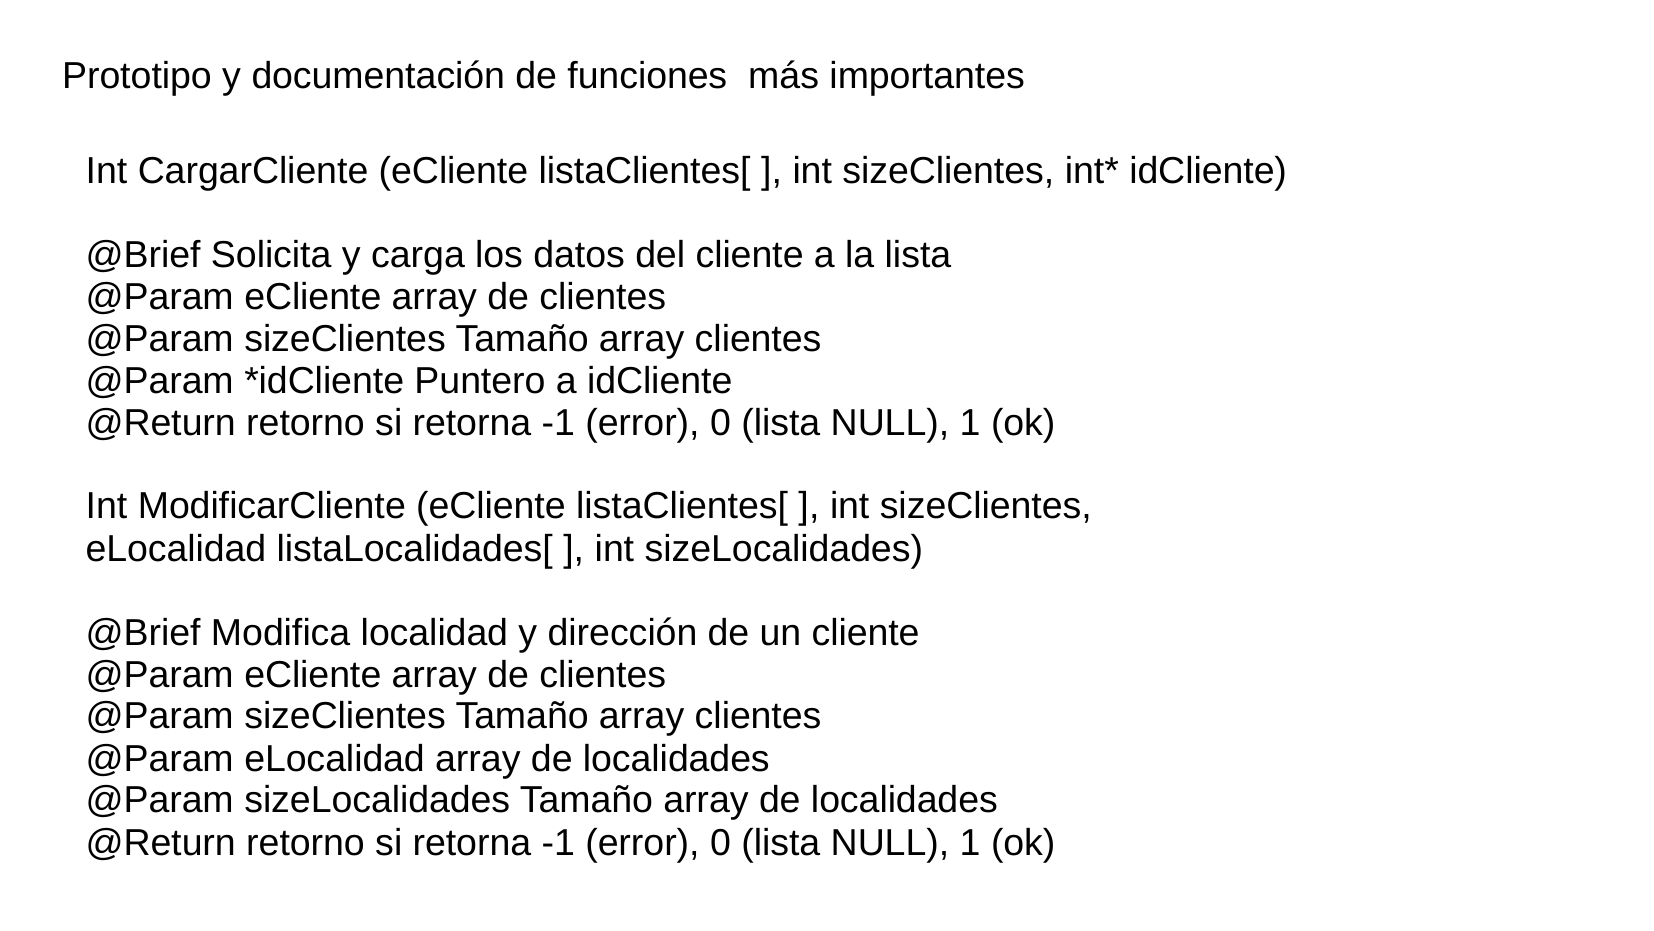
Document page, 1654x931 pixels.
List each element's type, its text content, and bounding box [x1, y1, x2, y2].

text_box Prototipo y documentación de funciones más importantes [47, 47, 1548, 105]
text_box Int CargarCliente (eCliente listaClientes[ ], int sizeClientes, int* idCliente) @Brief Solicita y carga los datos del cliente a la lista @Param eCliente array de clientes @Param sizeClientes Tamaño array clientes @Param *idCliente Puntero a idCliente @Return retorno si retorna -1 (error), 0 (lista NULL), 1 (ok) Int ModificarCliente (eCliente listaClientes[ ], int sizeClientes, eLocalidad listaLocalidades[ ], int sizeLocalidades) @Brief Modifica localidad y dirección de un cliente @Param eCliente array de clientes @Param sizeClientes Tamaño array clientes @Param eLocalidad array de localidades @Param sizeLocalidades Tamaño array de localidades @Return retorno si retorna -1 (error), 0 (lista NULL), 1 (ok) [70, 141, 1595, 910]
